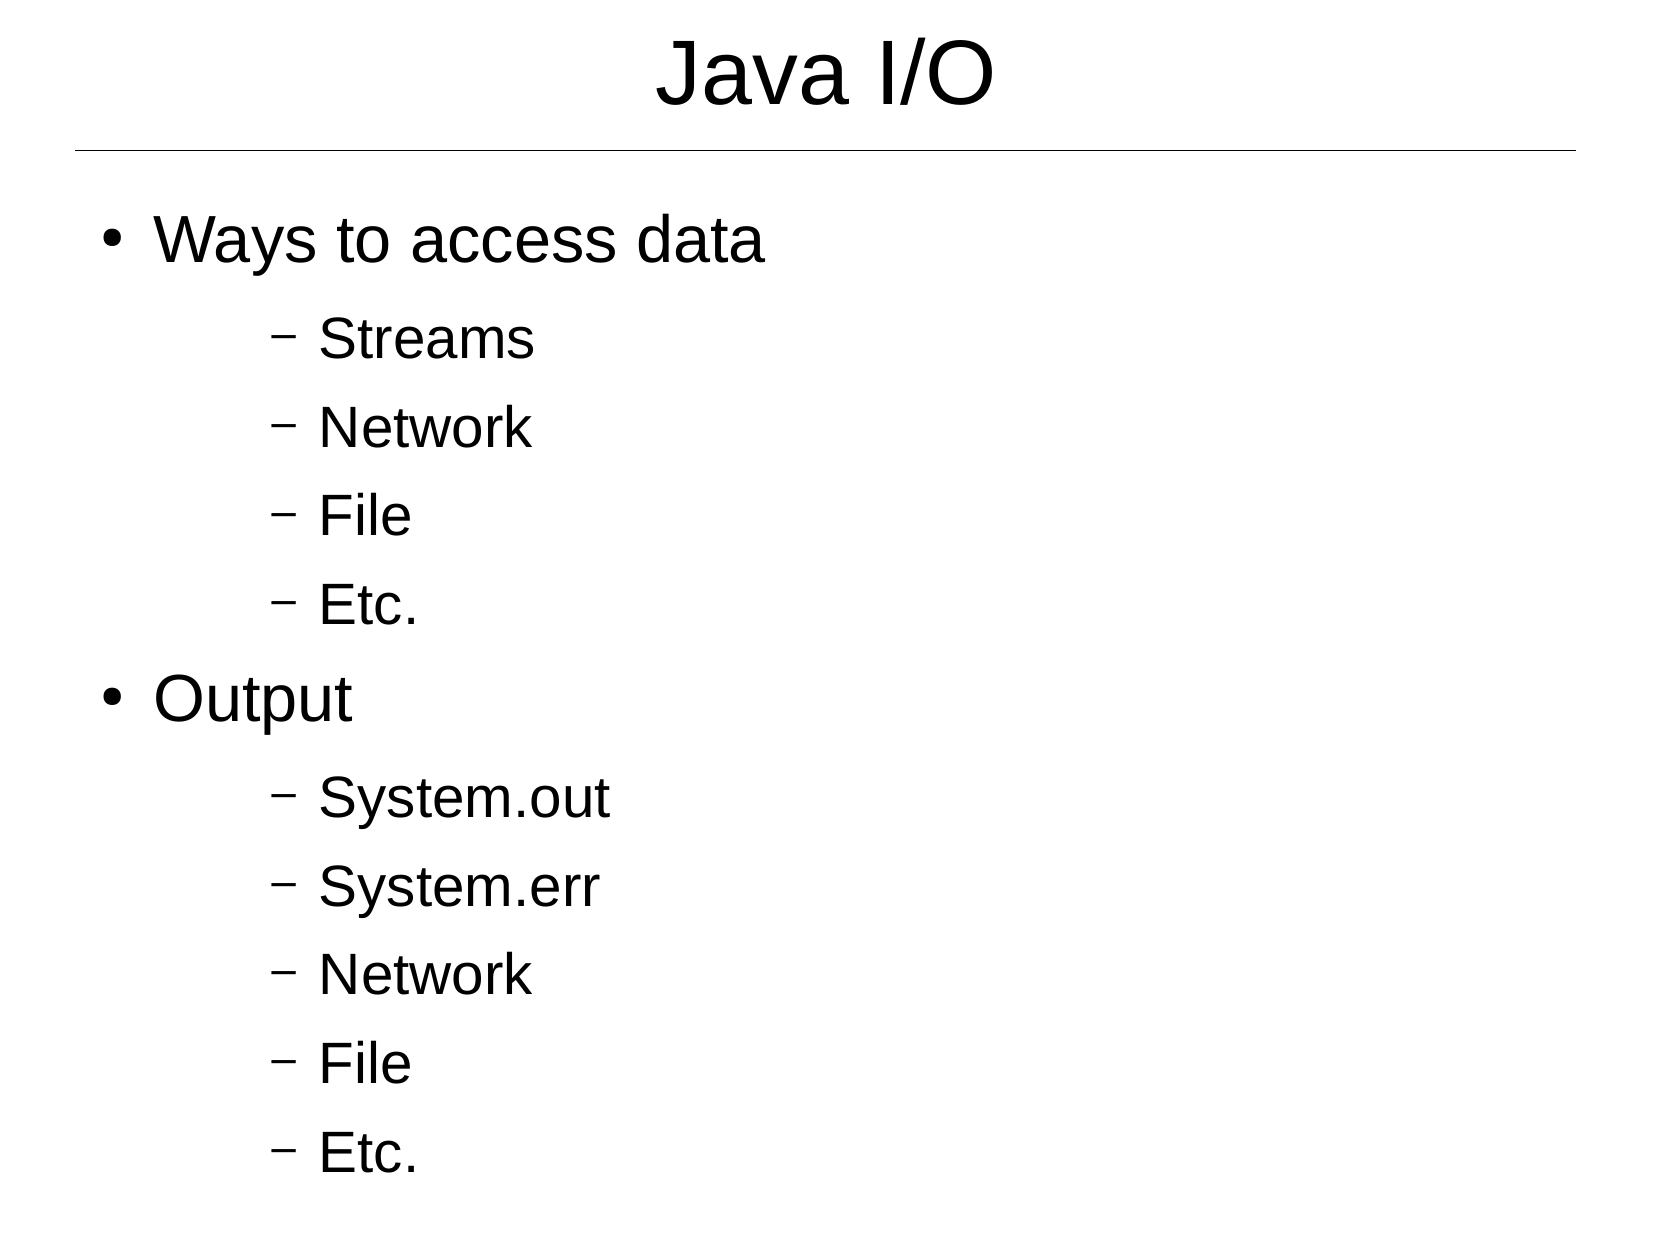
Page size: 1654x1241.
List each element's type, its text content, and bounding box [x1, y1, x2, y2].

list Ways to access data Streams Network File Etc. Output System.out System.err Network File Etc. [82, 201, 1571, 1021]
title Java I/O [82, 0, 1571, 154]
